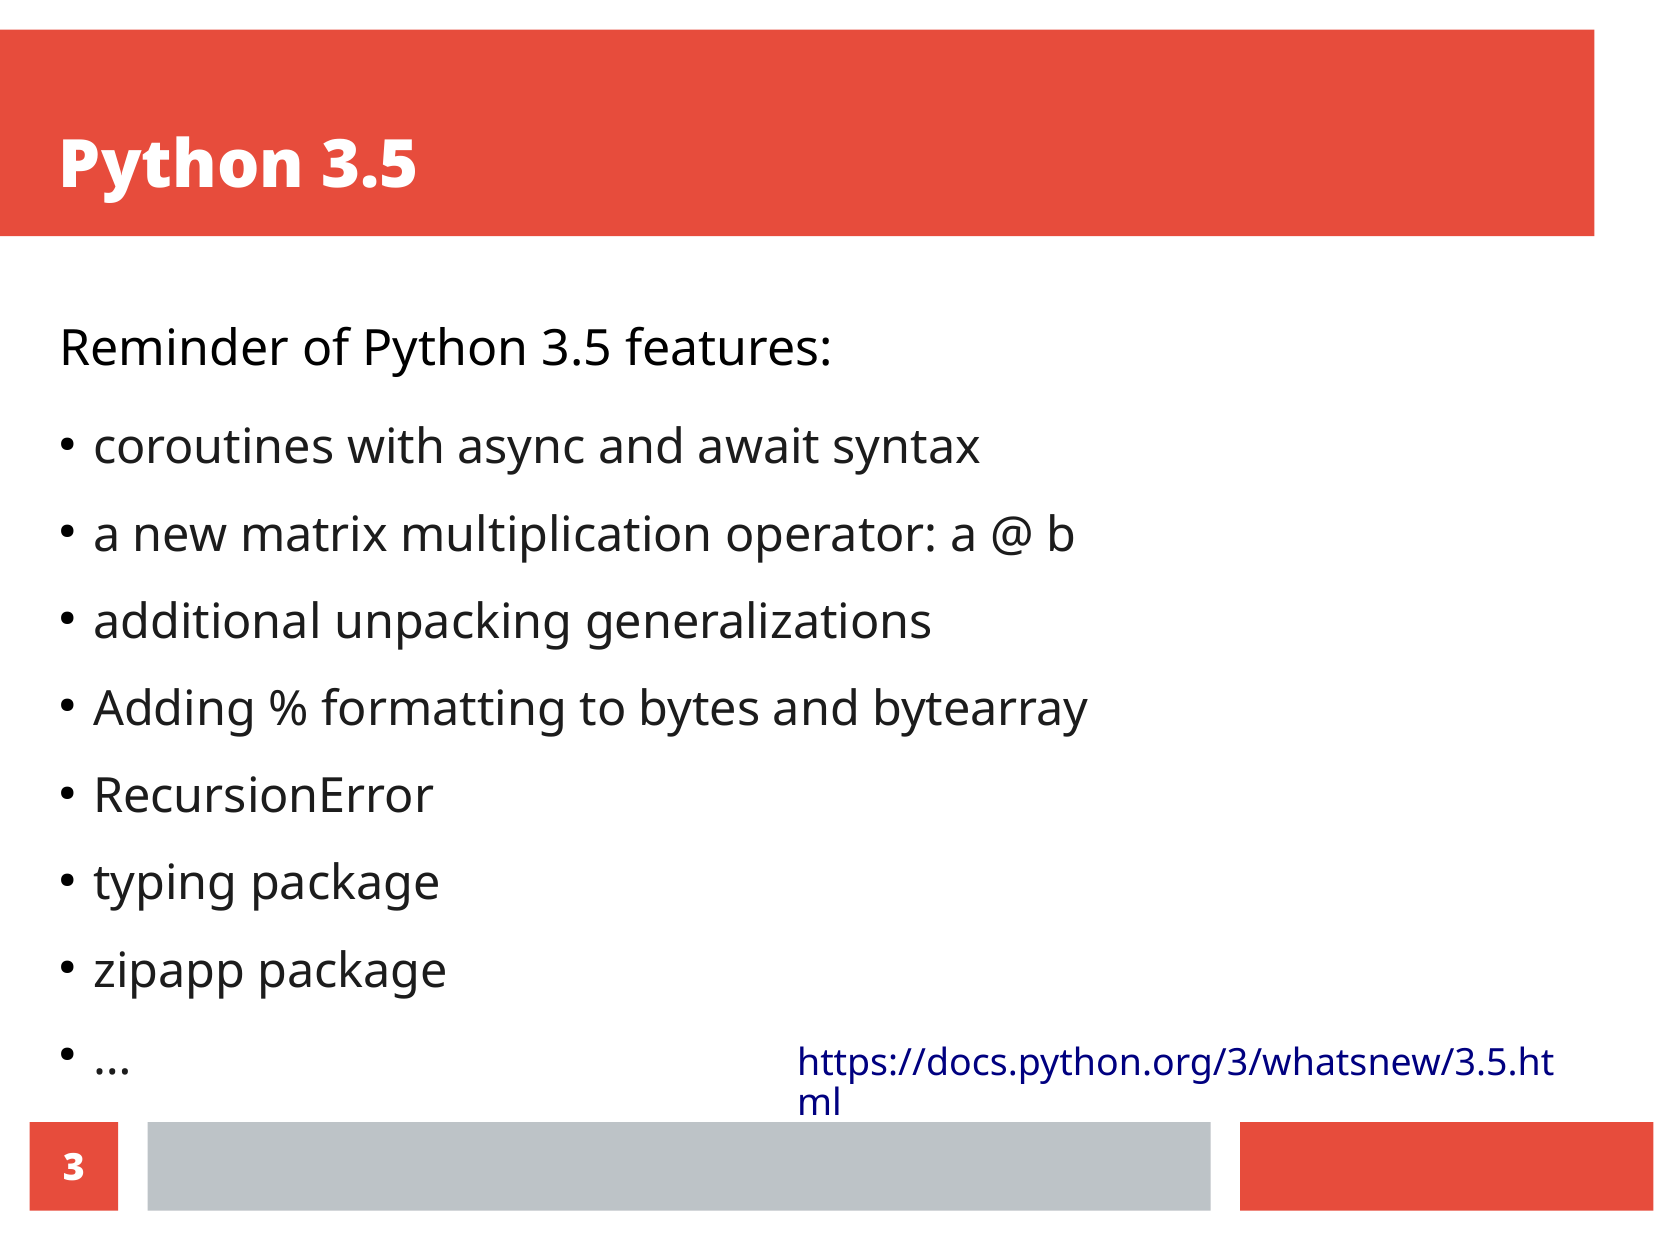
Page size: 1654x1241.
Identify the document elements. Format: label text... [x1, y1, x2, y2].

text_box https://docs.python.org/3/whatsnew/3.5.html [782, 1028, 1573, 1138]
list coroutines with async and await syntax a new matrix multiplication operator: a @ b additional unpacking generalizations Adding % formatting to bytes and bytearray RecursionError typing package zipapp package … [59, 380, 1565, 1093]
text_box Reminder of Python 3.5 features: [45, 270, 1576, 380]
title Python 3.5 [59, 59, 1595, 207]
